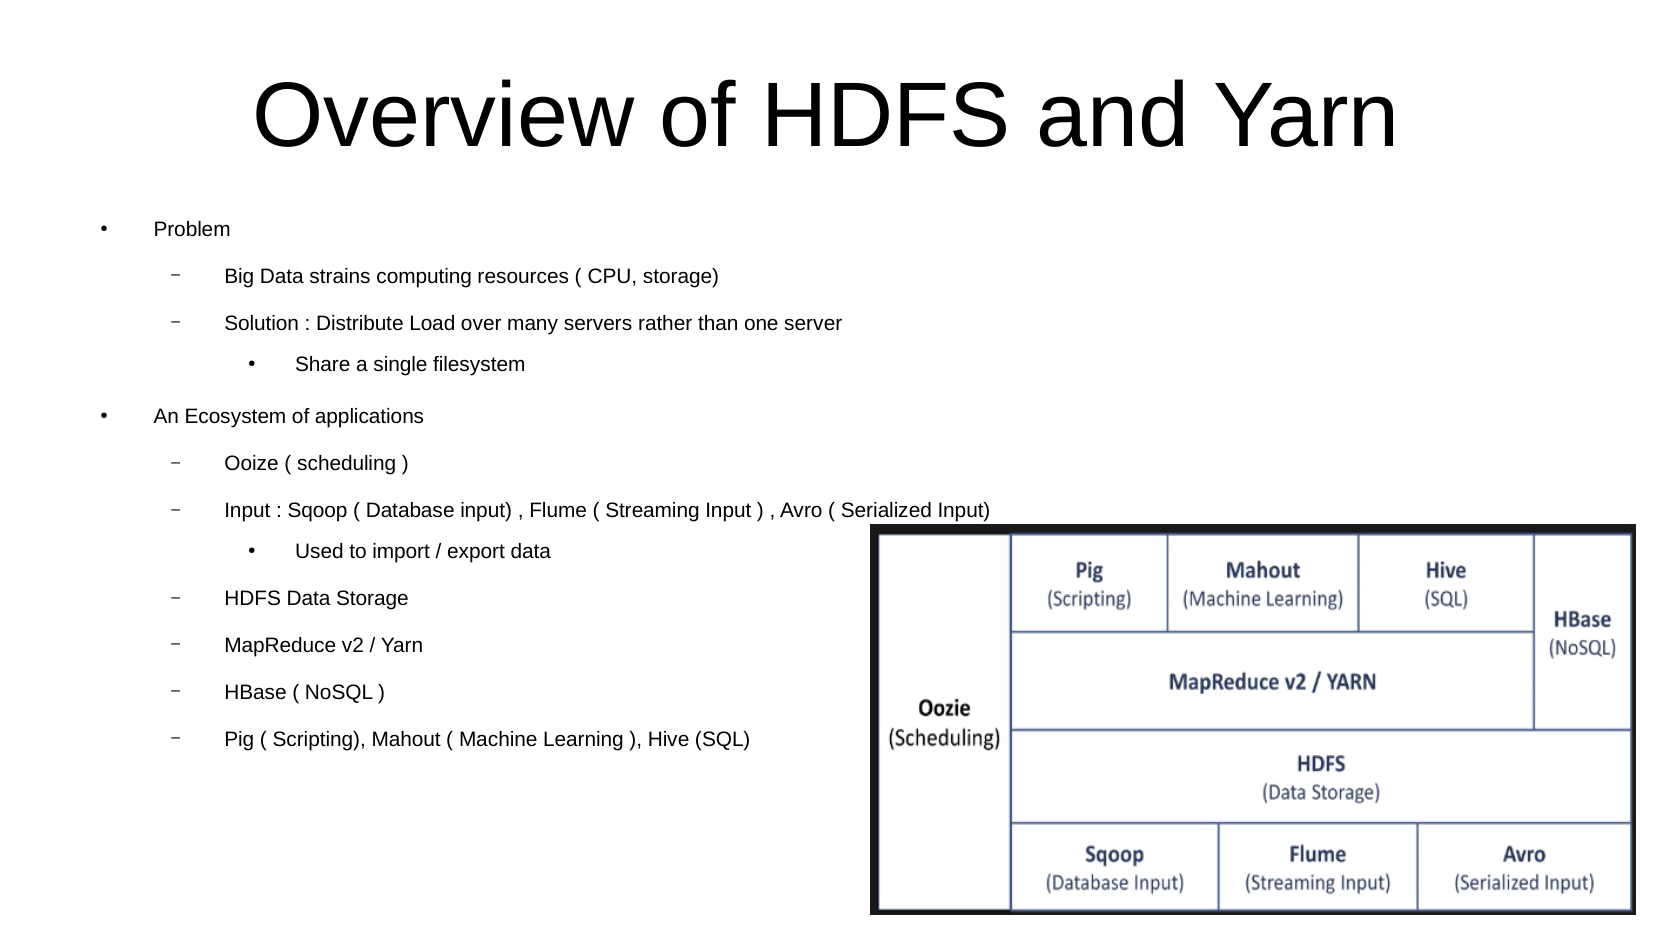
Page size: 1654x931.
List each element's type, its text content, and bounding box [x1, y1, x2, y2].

picture [870, 524, 1636, 916]
title Overview of HDFS and Yarn [82, 37, 1571, 193]
list Problem Big Data strains computing resources ( CPU, storage) Solution : Distribute Load over many servers rather than one server Share a single filesystem An Ecosystem of applications Ooize ( scheduling ) Input : Sqoop ( Database input) , Flume ( Streaming Input ) , Avro ( Serialized Input) Used to import / export data HDFS Data Storage MapReduce v2 / Yarn HBase ( NoSQL ) Pig ( Scripting), Mahout ( Machine Learning ), Hive (SQL) [82, 217, 1636, 916]
